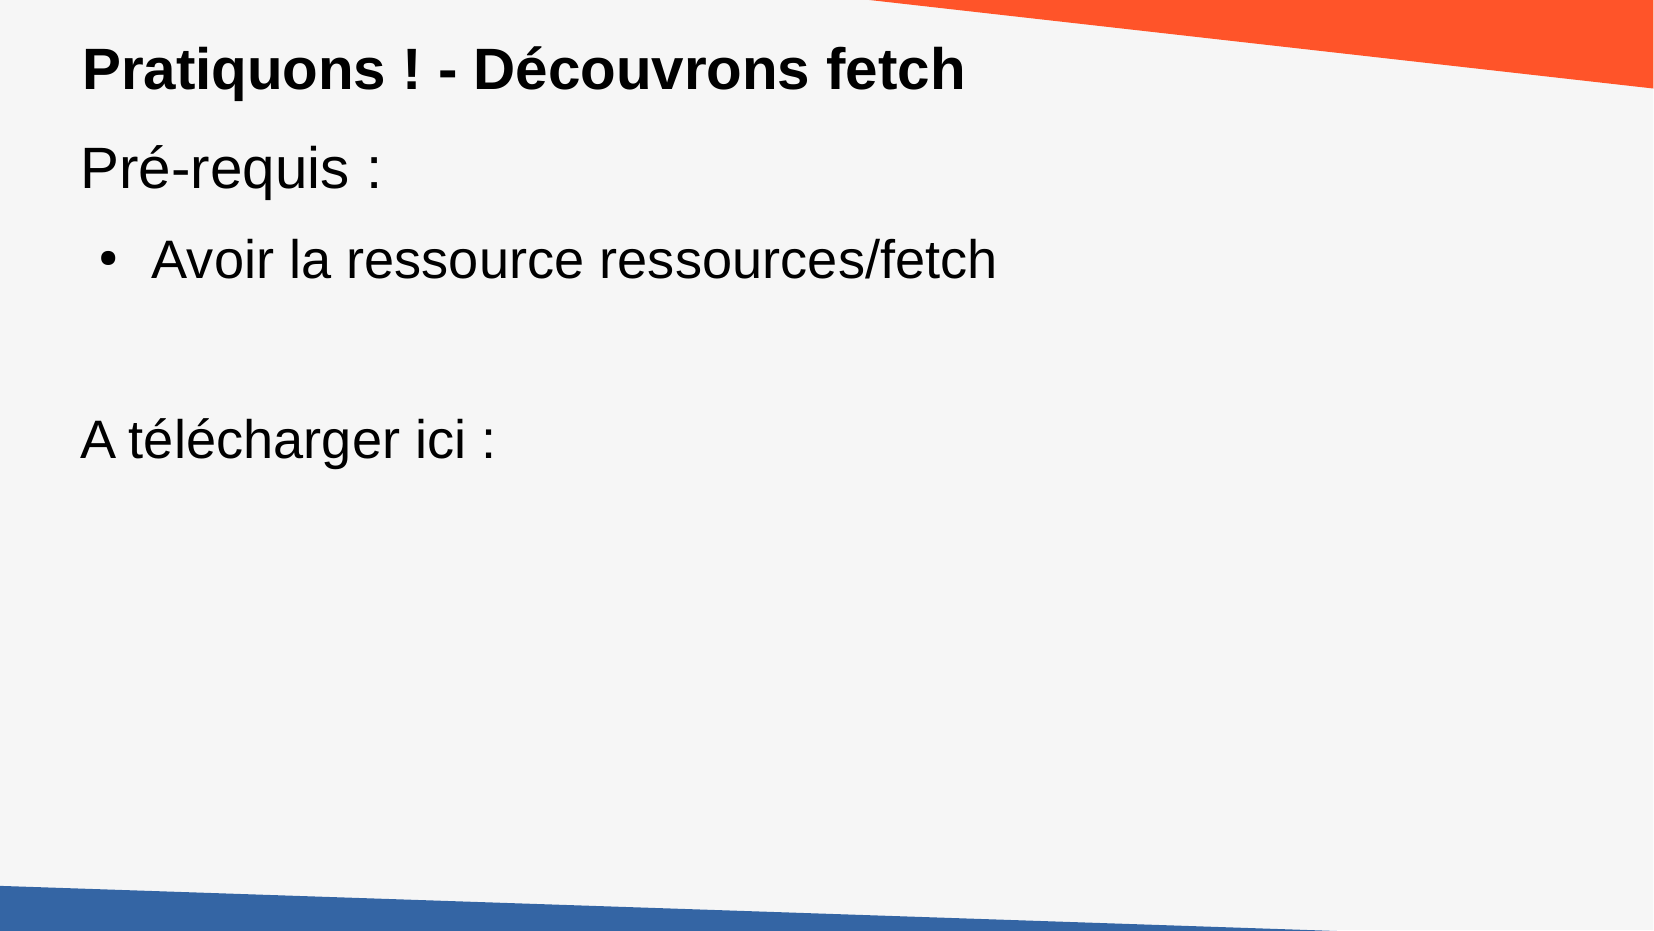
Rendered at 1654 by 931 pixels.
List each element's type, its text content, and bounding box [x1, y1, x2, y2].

text_box [0, 885, 1337, 931]
title Pratiquons ! - Découvrons fetch [82, 37, 1571, 114]
text_box [869, 0, 1654, 89]
list Pré-requis : Avoir la ressource ressources/fetch A télécharger ici : [80, 135, 1620, 721]
